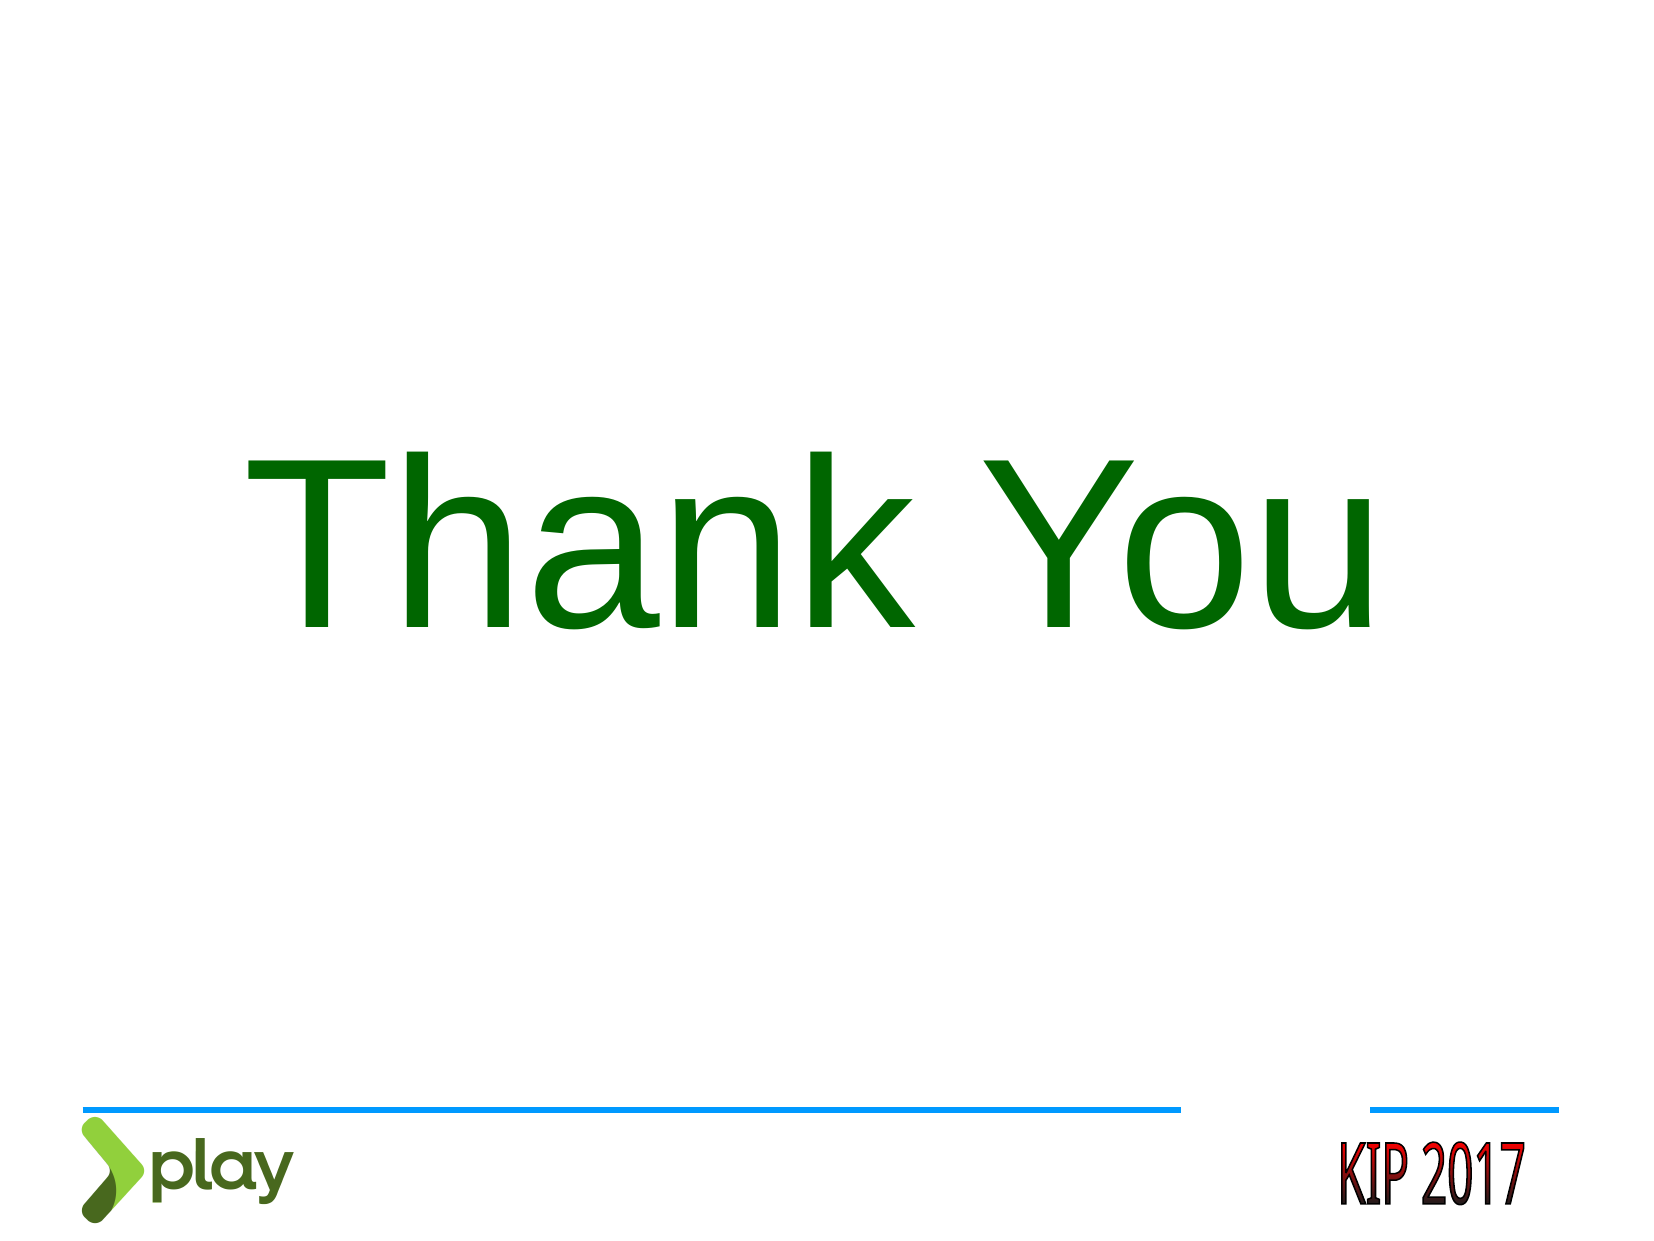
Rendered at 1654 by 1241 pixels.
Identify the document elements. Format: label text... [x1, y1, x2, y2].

text_box Thank You [188, 401, 1441, 687]
picture [68, 1111, 302, 1229]
